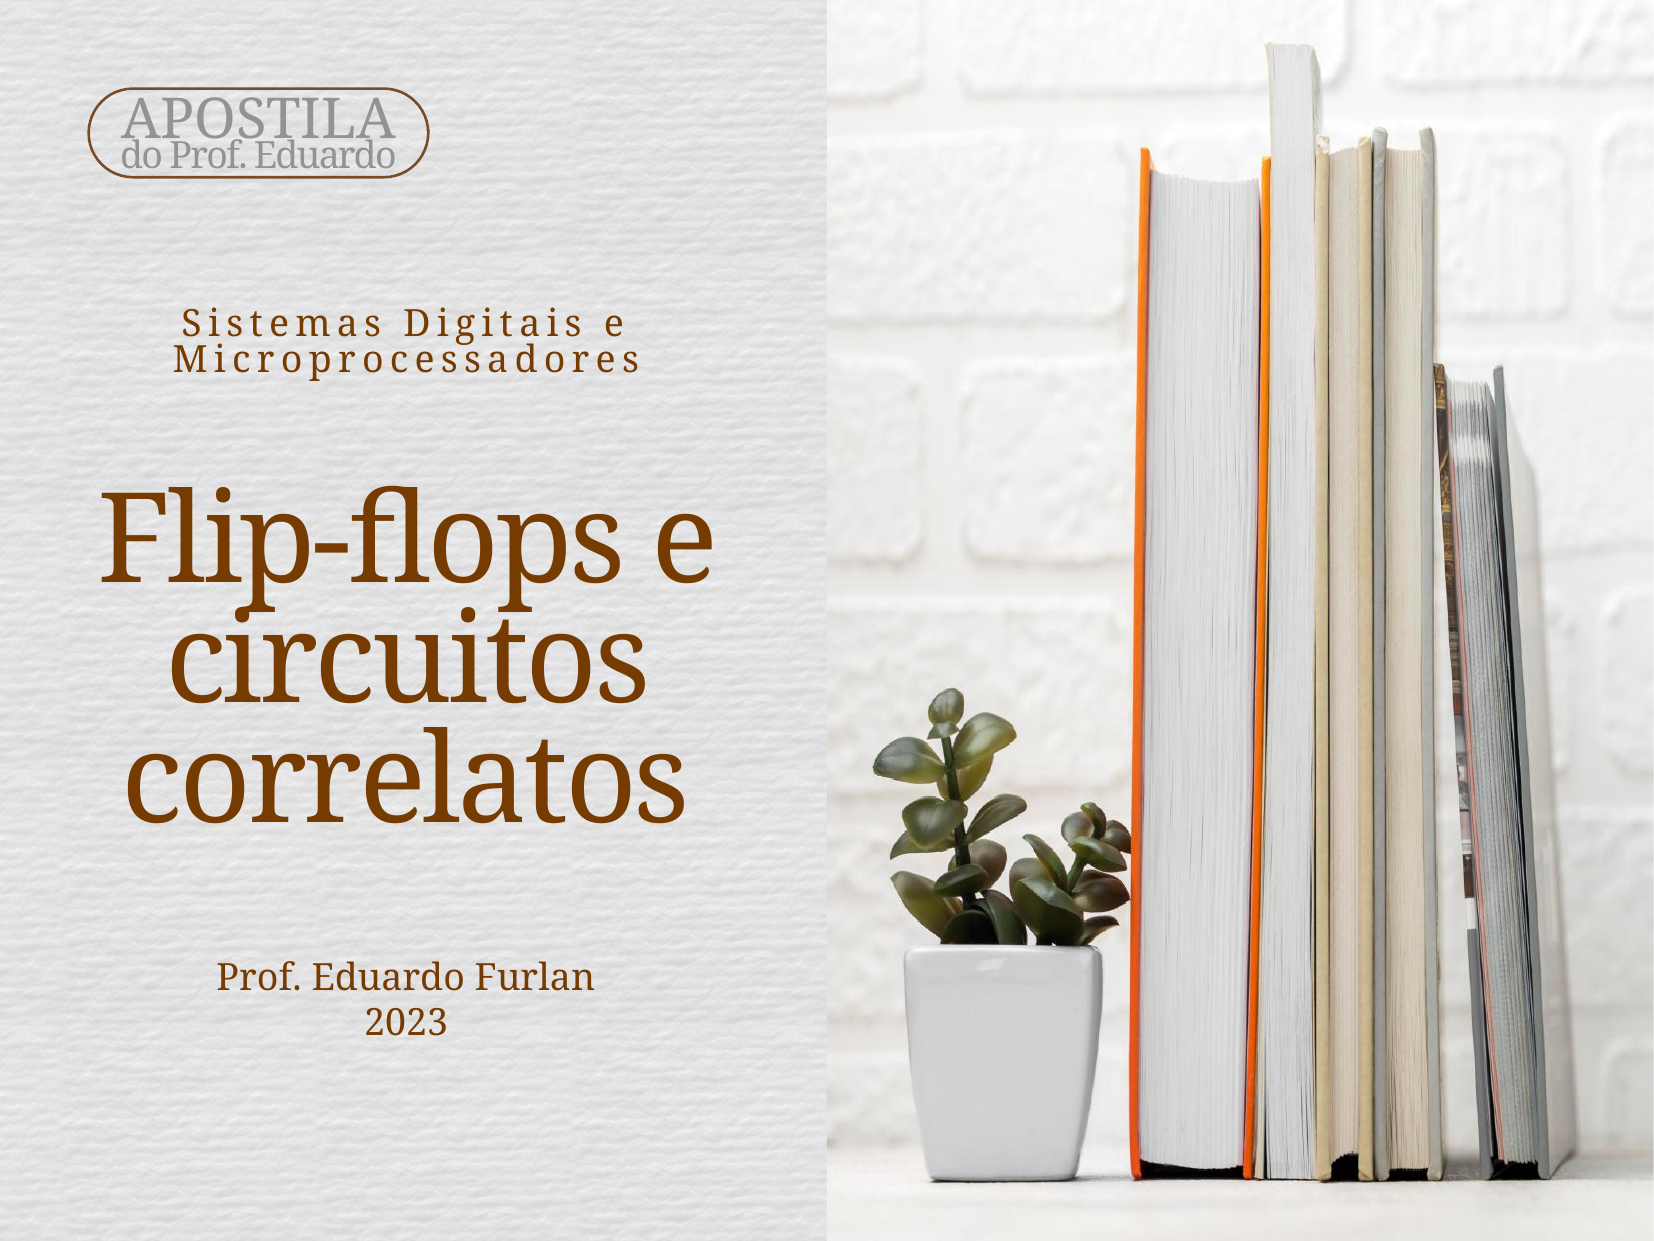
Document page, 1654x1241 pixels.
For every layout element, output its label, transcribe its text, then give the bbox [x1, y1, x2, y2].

text_box Sistemas Digitais e Microprocessadores Flip-flops e circuitos correlatos Prof. Eduardo Furlan 2023 [0, 300, 813, 1051]
text_box APOSTILA do Prof. Eduardo [88, 88, 429, 178]
text_box [0, 0, 826, 1241]
picture [826, 0, 1654, 1241]
